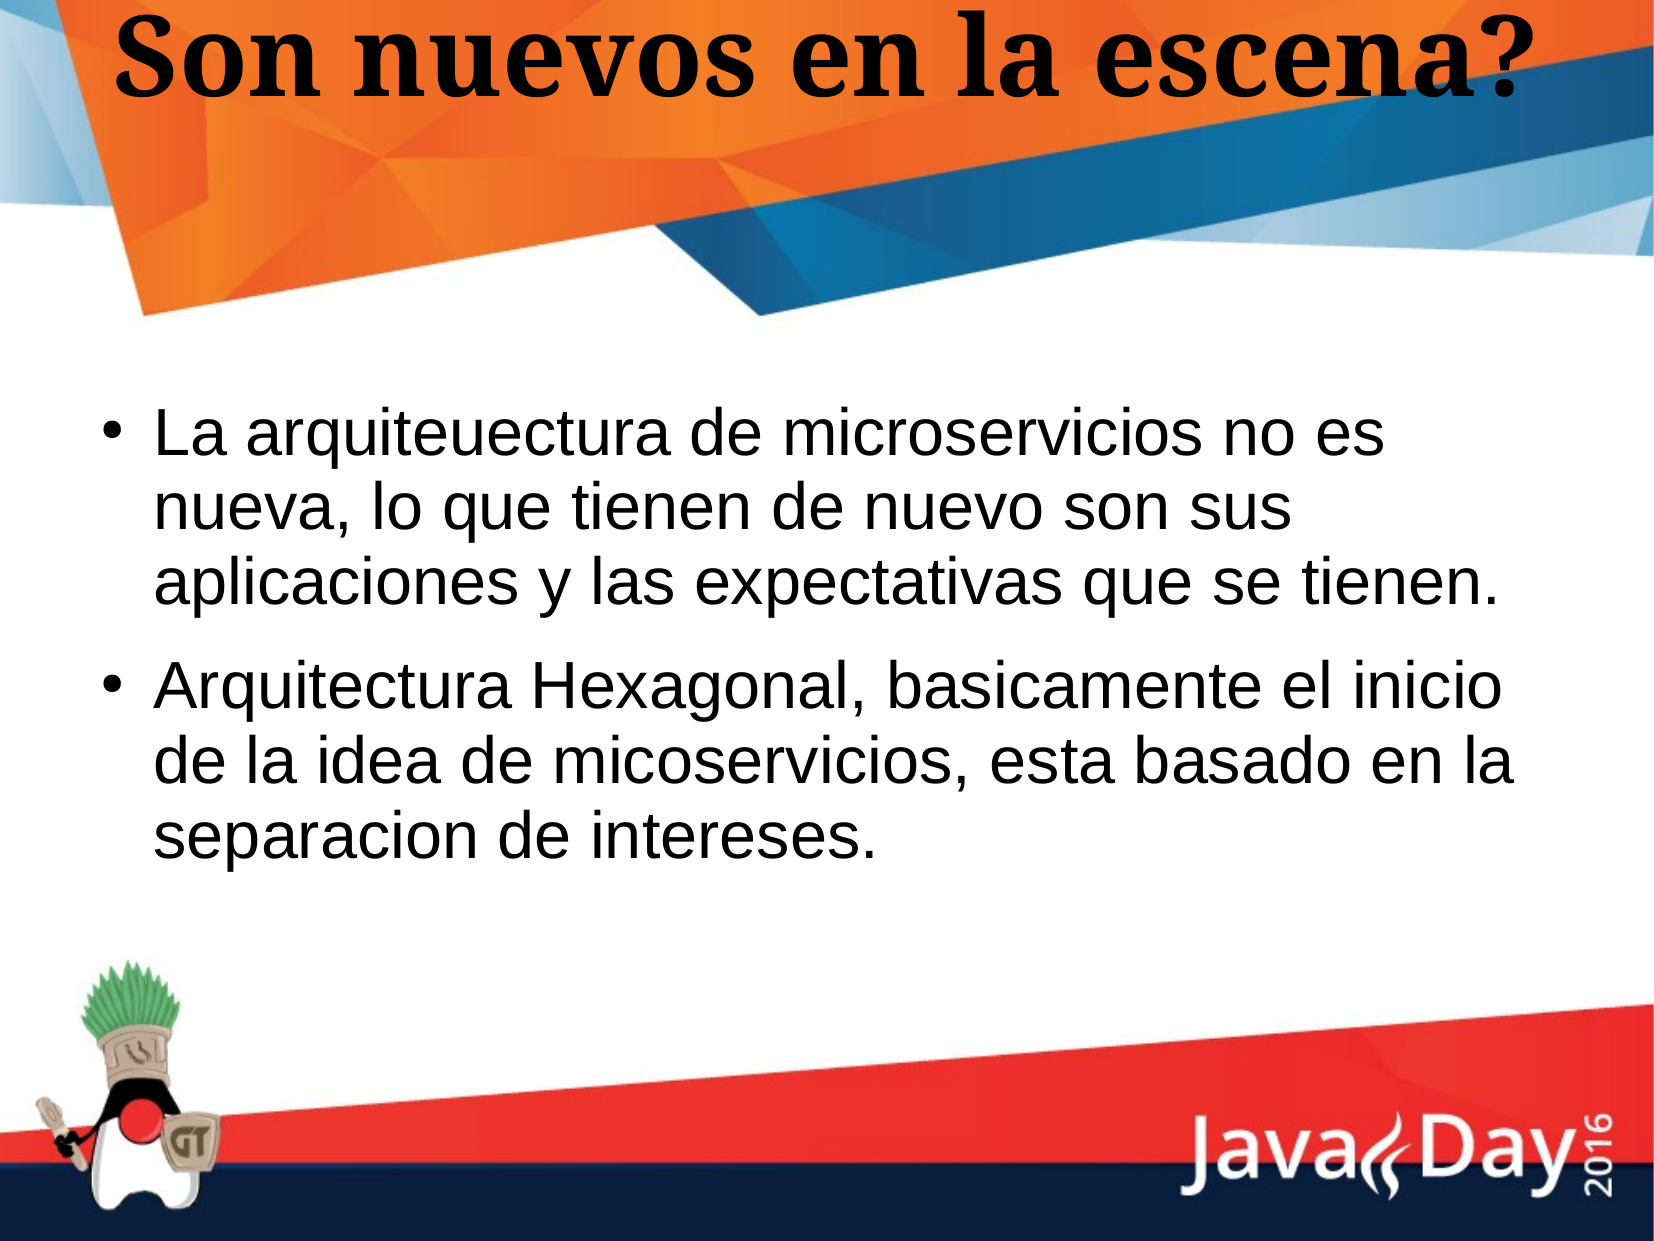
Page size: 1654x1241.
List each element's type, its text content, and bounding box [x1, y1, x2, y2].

picture [0, 0, 1654, 1241]
title Son nuevos en la escena? [82, 0, 1571, 157]
list La arquiteuectura de microservicios no es nueva, lo que tienen de nuevo son sus aplicaciones y las expectativas que se tienen. Arquitectura Hexagonal, basicamente el inicio de la idea de micoservicios, esta basado en la separacion de intereses. [82, 290, 1571, 1010]
picture [1291, 194, 1303, 200]
